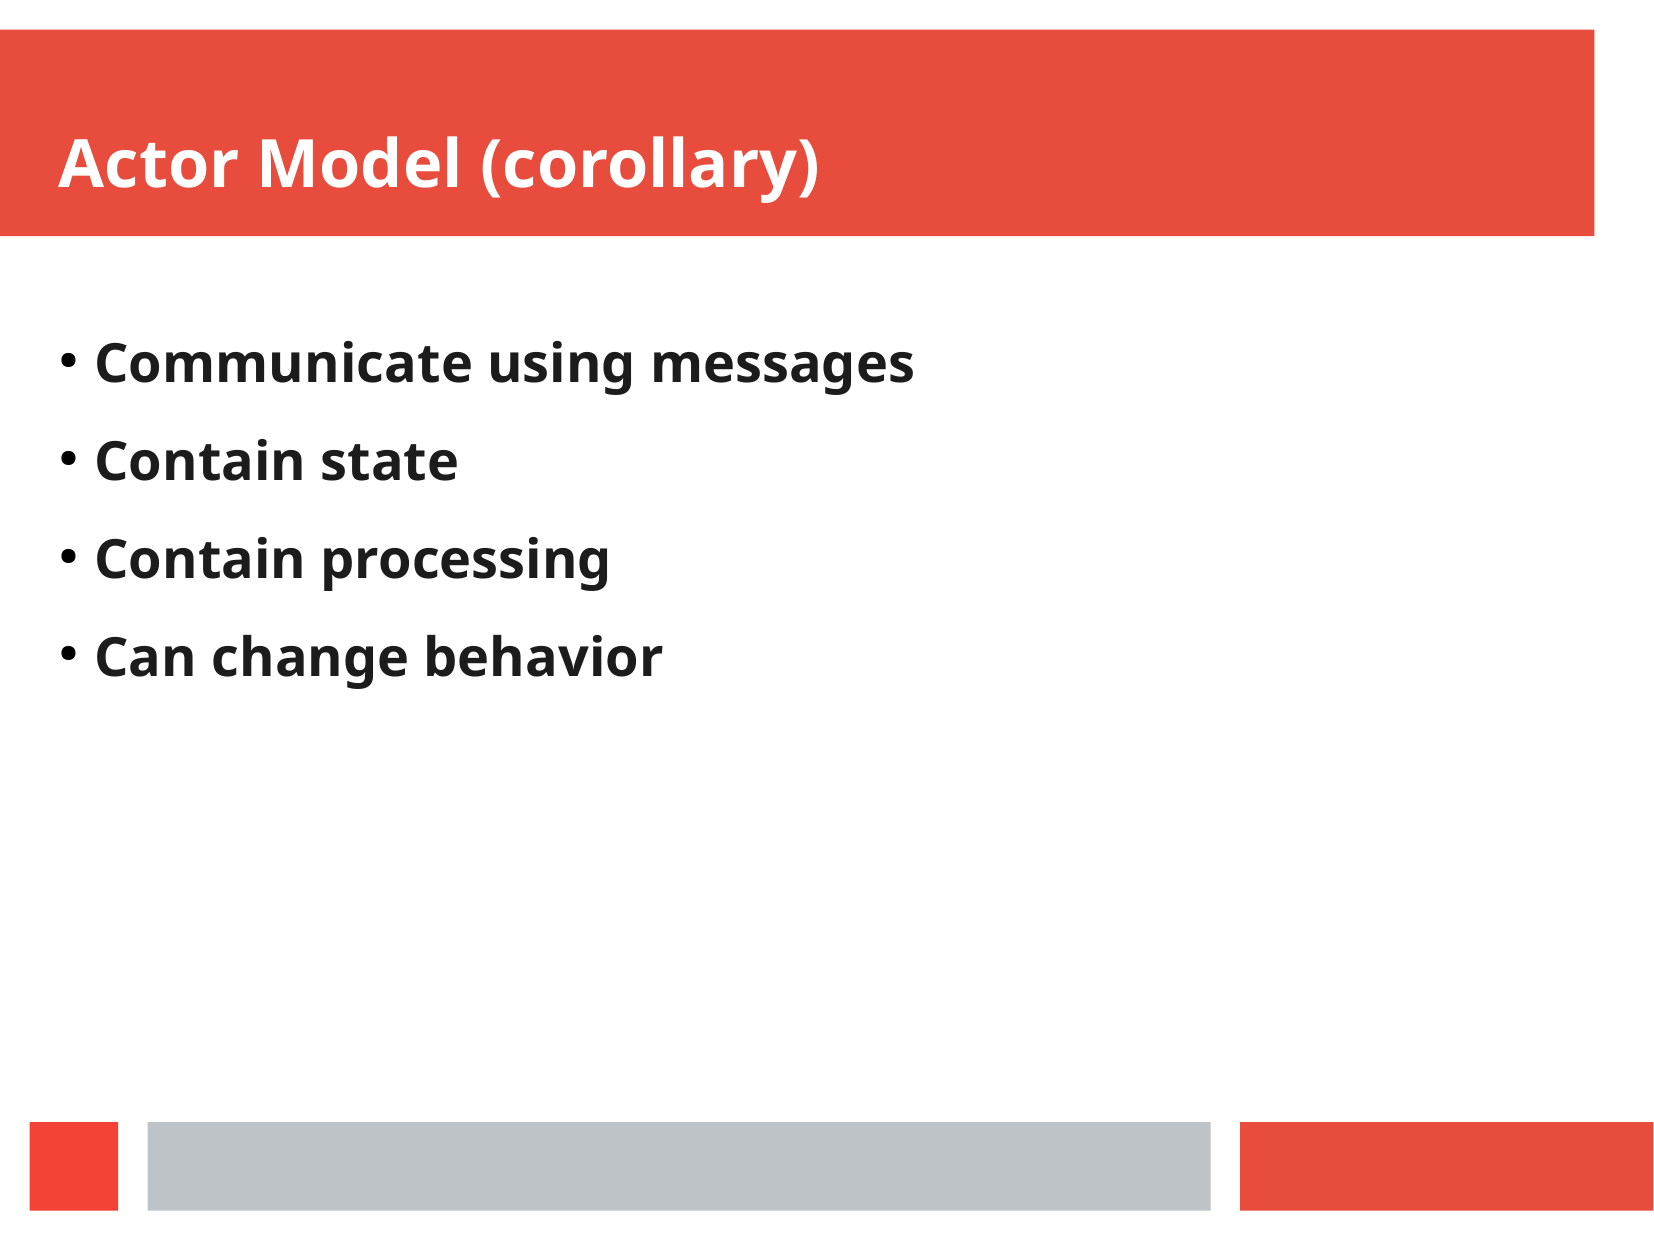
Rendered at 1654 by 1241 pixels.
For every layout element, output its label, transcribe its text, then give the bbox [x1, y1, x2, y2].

list Communicate using messages Contain state Contain processing Can change behavior [59, 324, 1565, 1093]
title Actor Model (corollary) [59, 59, 1595, 207]
